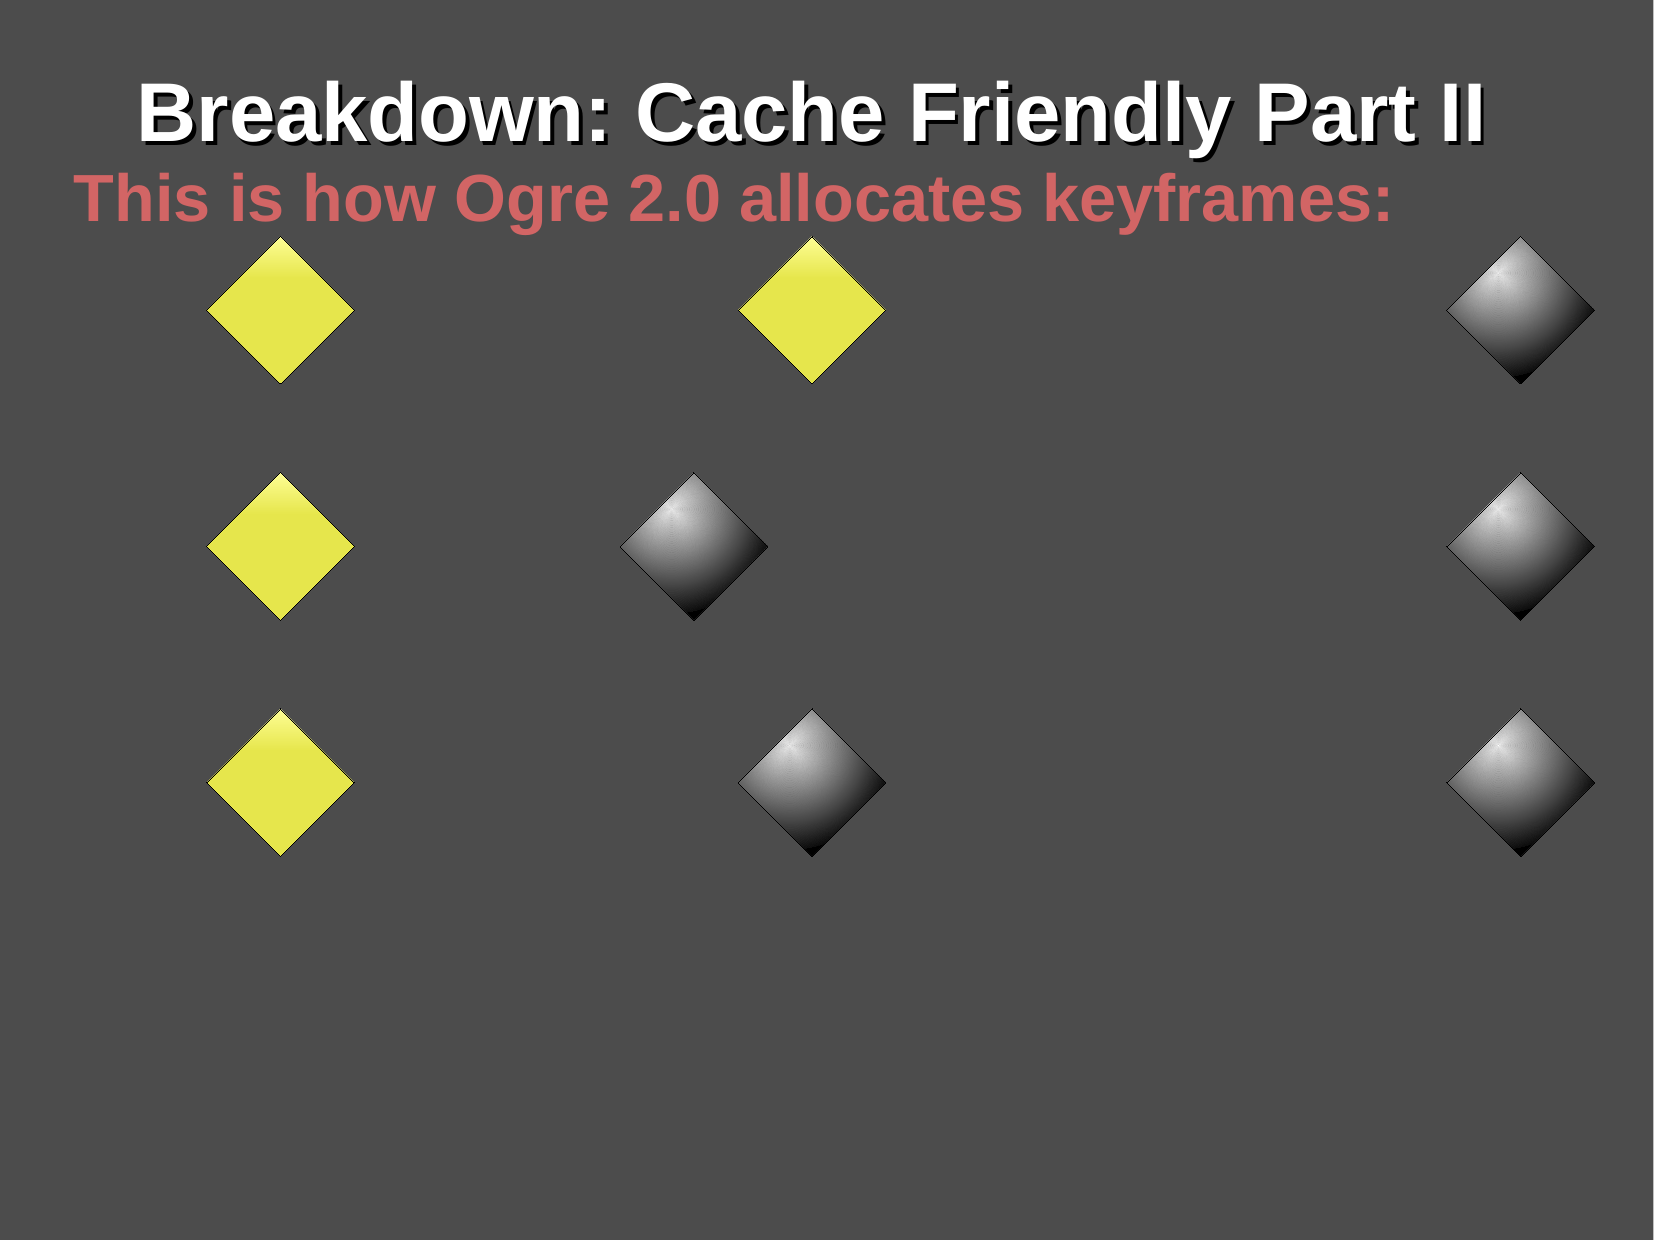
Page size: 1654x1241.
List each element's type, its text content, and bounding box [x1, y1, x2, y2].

text_box [1446, 708, 1595, 857]
text_box [620, 472, 768, 621]
text_box [206, 708, 355, 857]
text_box [738, 708, 886, 857]
text_box [738, 244, 886, 384]
text_box [206, 472, 355, 621]
text_box This is how Ogre 2.0 allocates keyframes: [59, 153, 1565, 244]
text_box [1446, 472, 1595, 621]
text_box [206, 244, 355, 384]
text_box Breakdown: Cache Friendly Part II [88, 59, 1536, 153]
text_box [1446, 244, 1595, 384]
